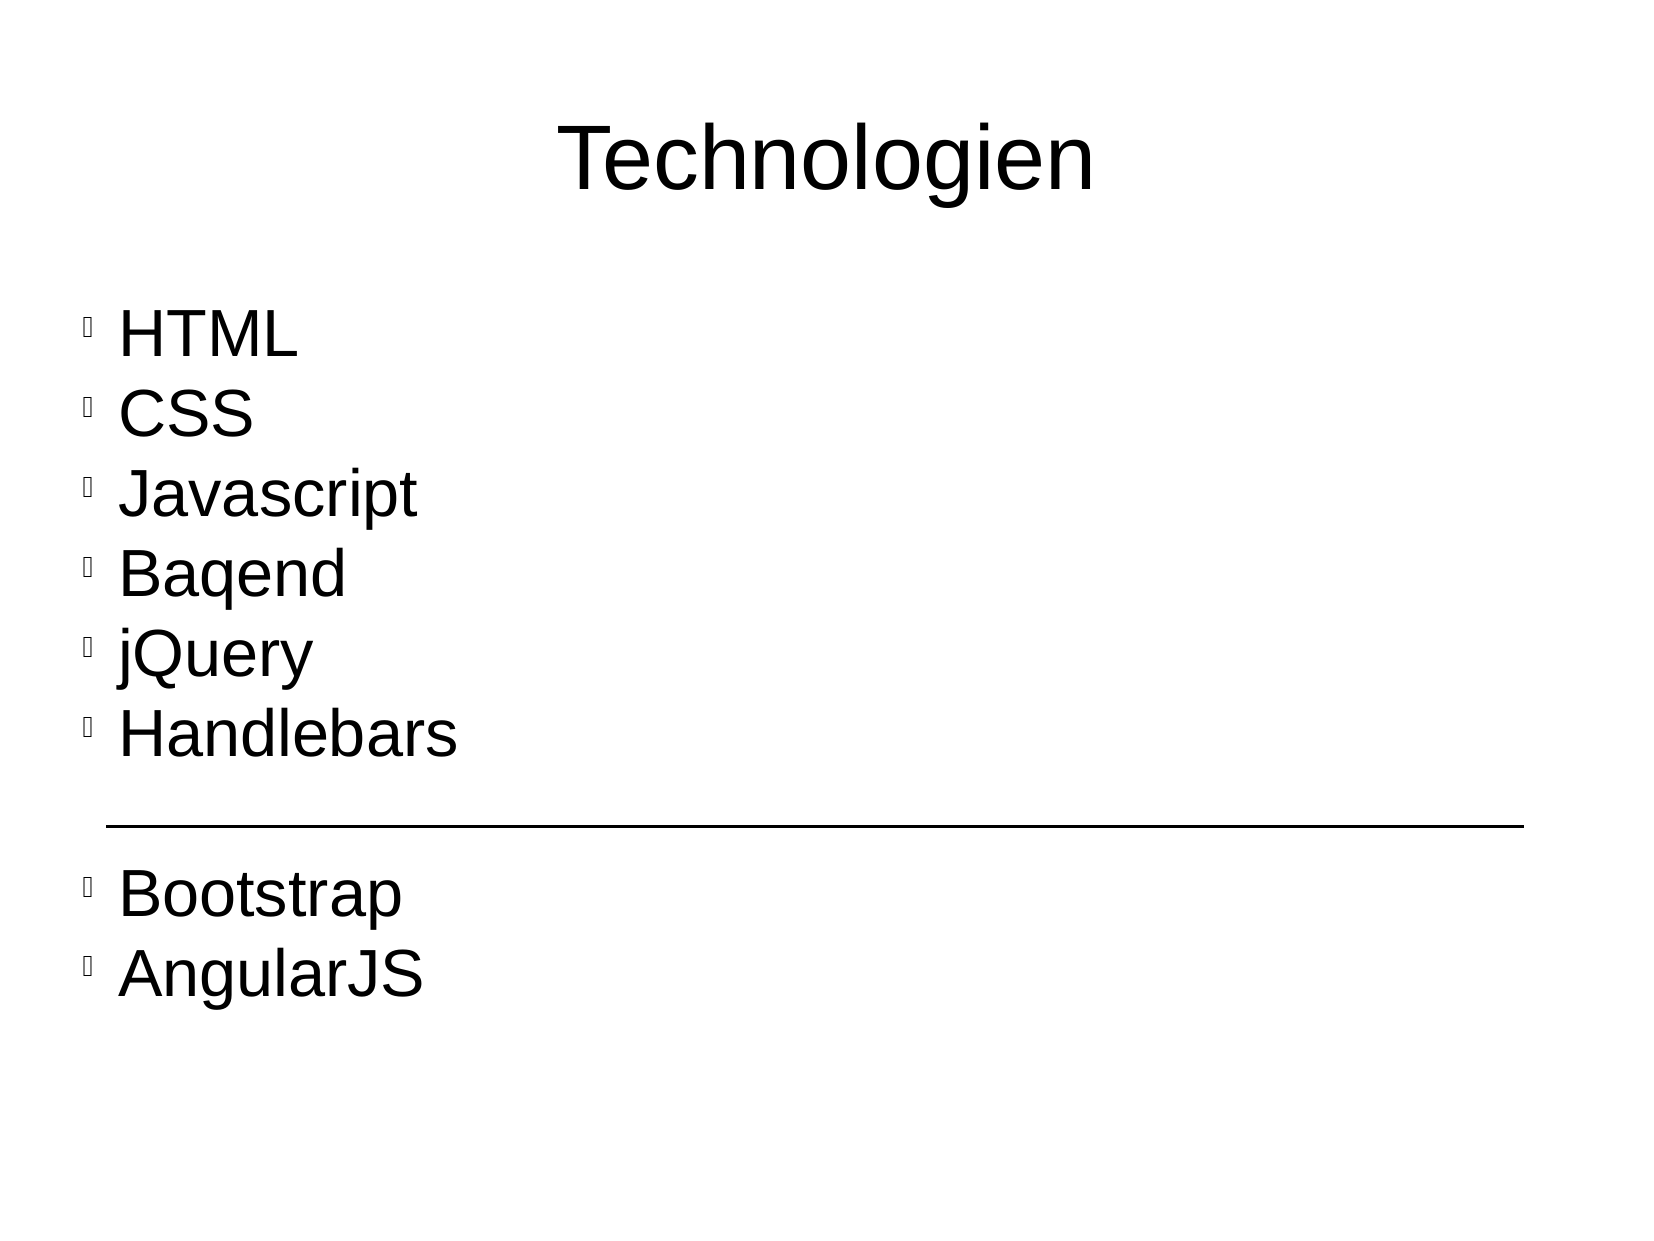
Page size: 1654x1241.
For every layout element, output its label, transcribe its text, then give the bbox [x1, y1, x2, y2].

text_box HTML CSS Javascript Baqend jQuery Handlebars Bootstrap AngularJS [82, 290, 1571, 1010]
text_box Technologien [82, 49, 1571, 257]
